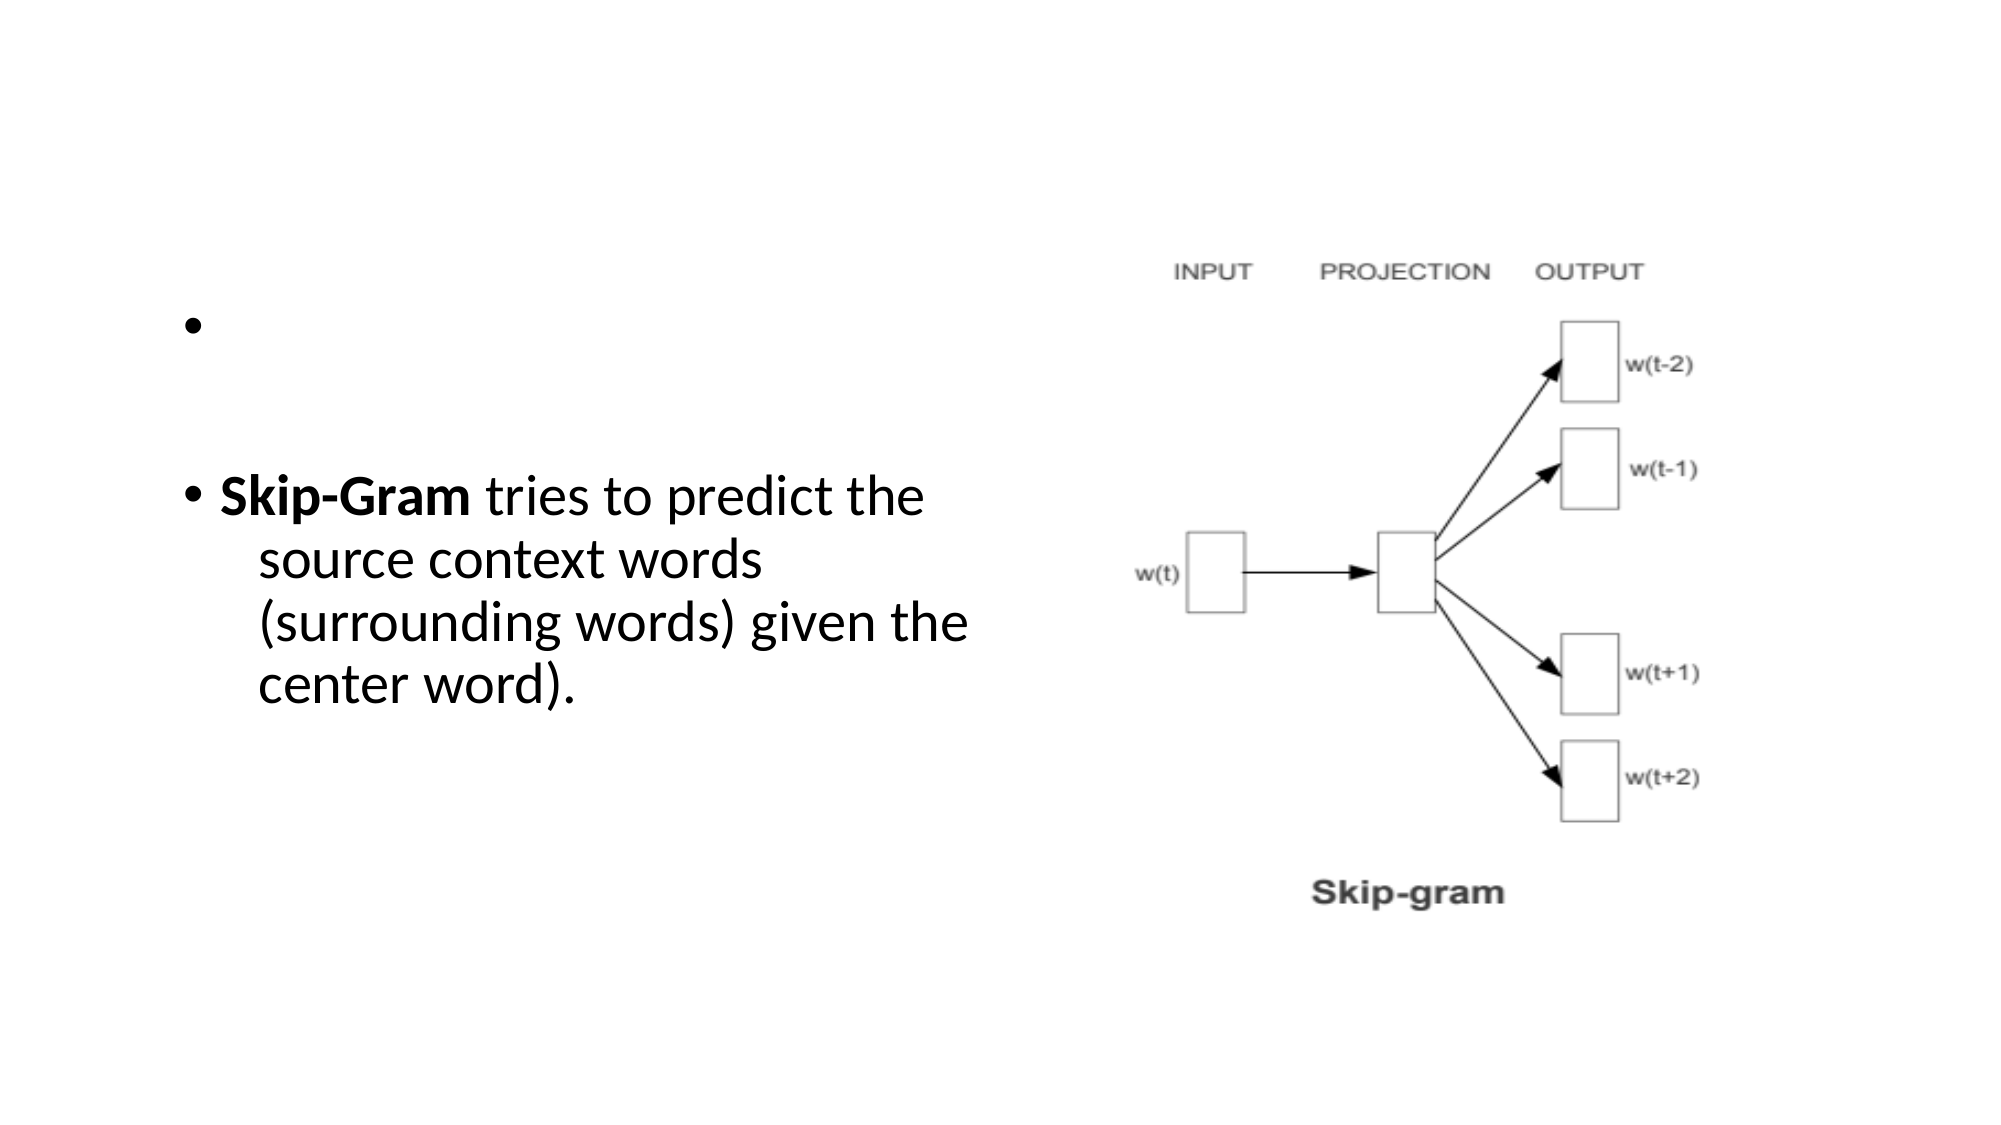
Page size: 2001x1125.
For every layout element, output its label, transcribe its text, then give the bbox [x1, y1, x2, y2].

list Skip-Gram tries to predict the source context words (surrounding words) given the center word). [168, 283, 1019, 998]
picture [1111, 233, 1737, 931]
